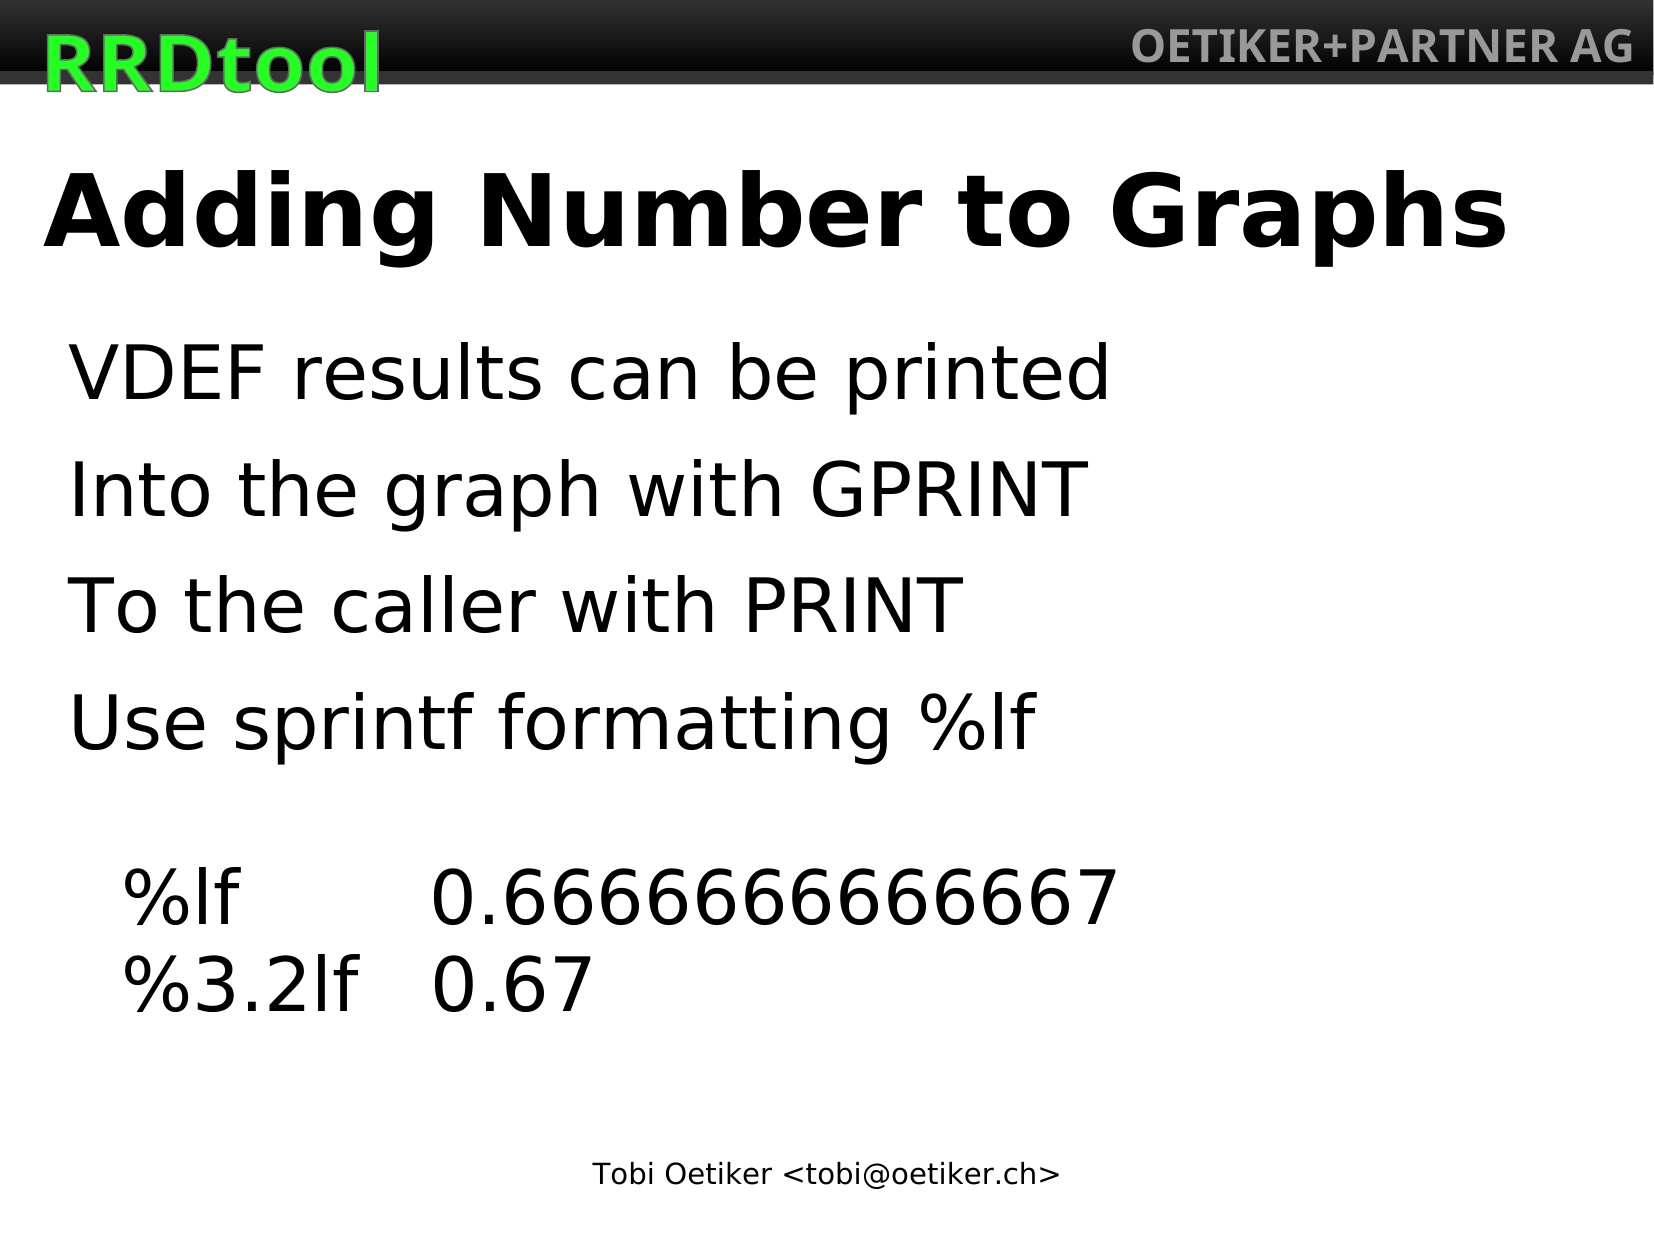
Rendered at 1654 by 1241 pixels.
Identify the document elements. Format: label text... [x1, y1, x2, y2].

list VDEF results can be printed Into the graph with GPRINT To the caller with PRINT Use sprintf formatting %lf %lf 0.6666666666667 %3.2lf 0.67 [50, 329, 1571, 1099]
title Adding Number to Graphs [43, 137, 1582, 287]
